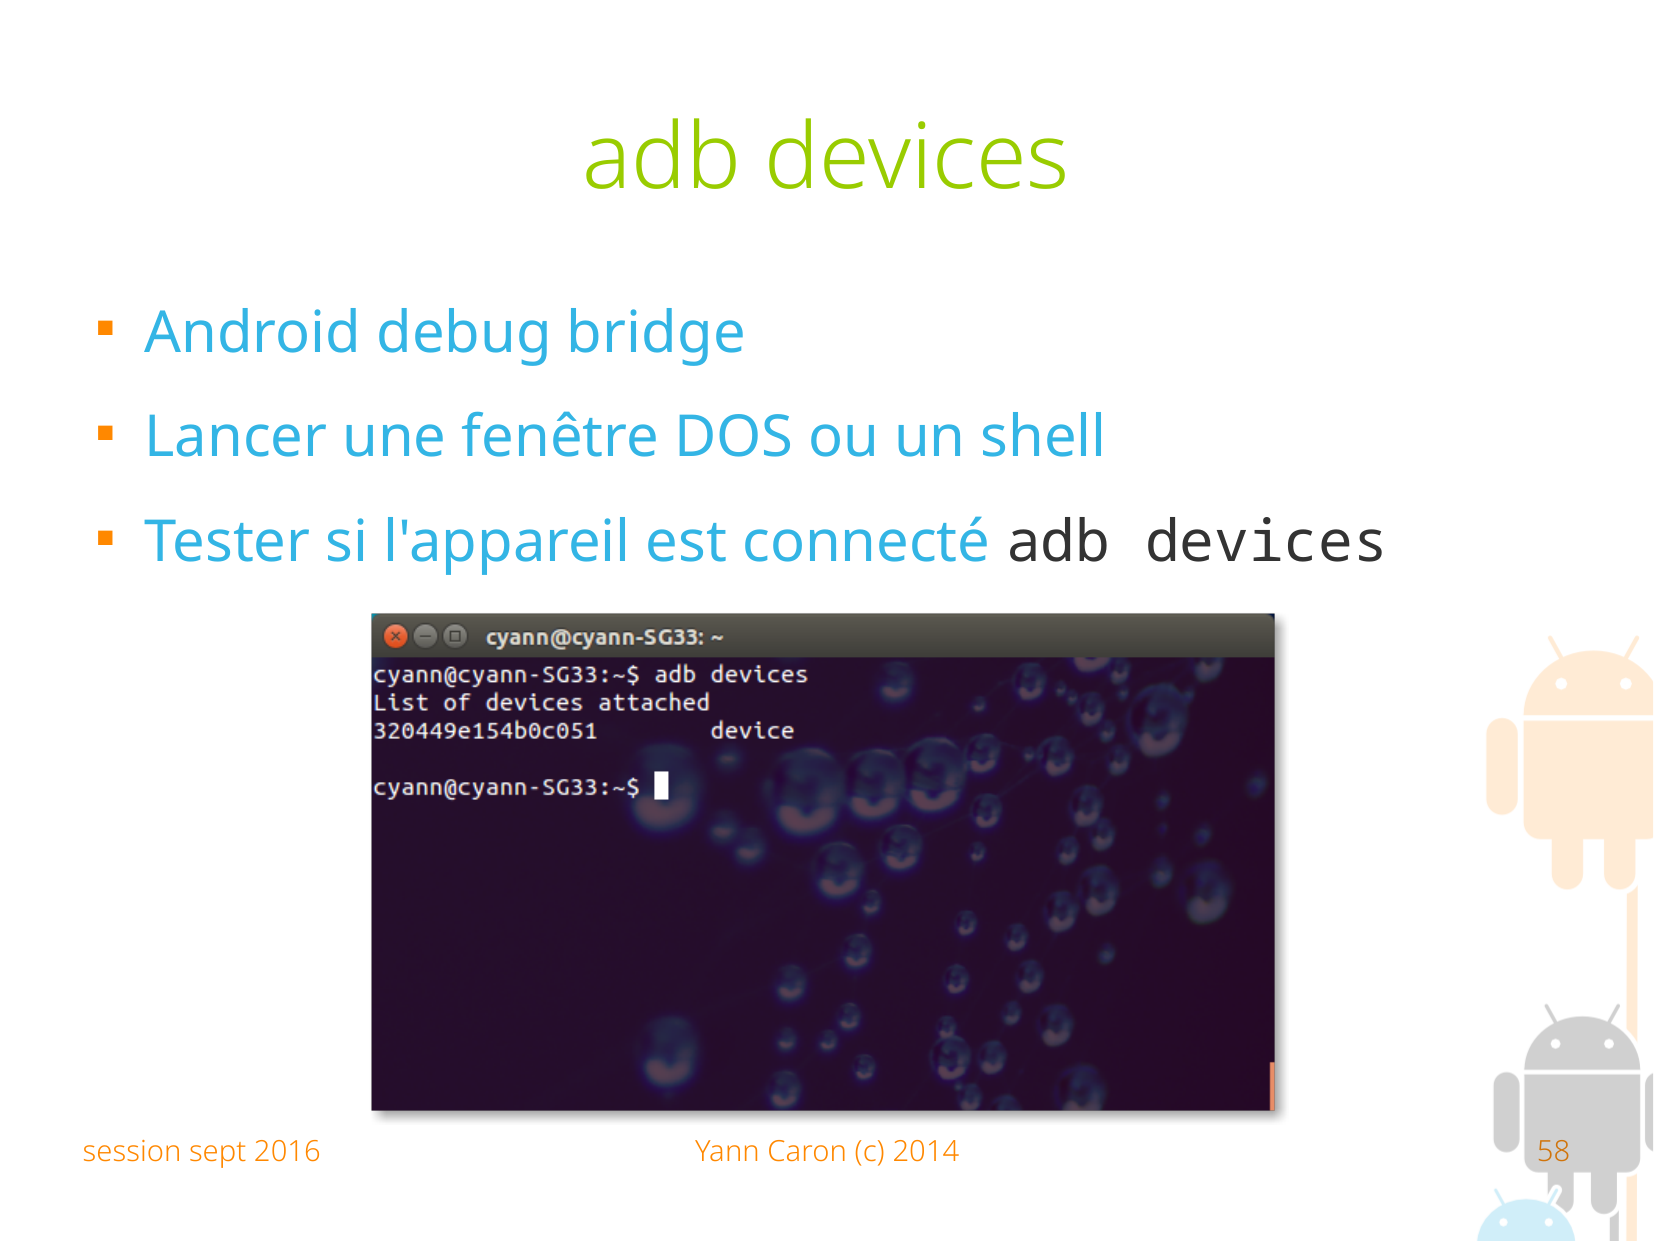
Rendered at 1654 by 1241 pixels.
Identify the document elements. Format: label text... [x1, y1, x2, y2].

list Android debug bridge Lancer une fenêtre DOS ou un shell Tester si l'appareil est connecté adb devices [82, 290, 1571, 586]
picture [240, 423, 1654, 1241]
title adb devices [82, 49, 1571, 257]
